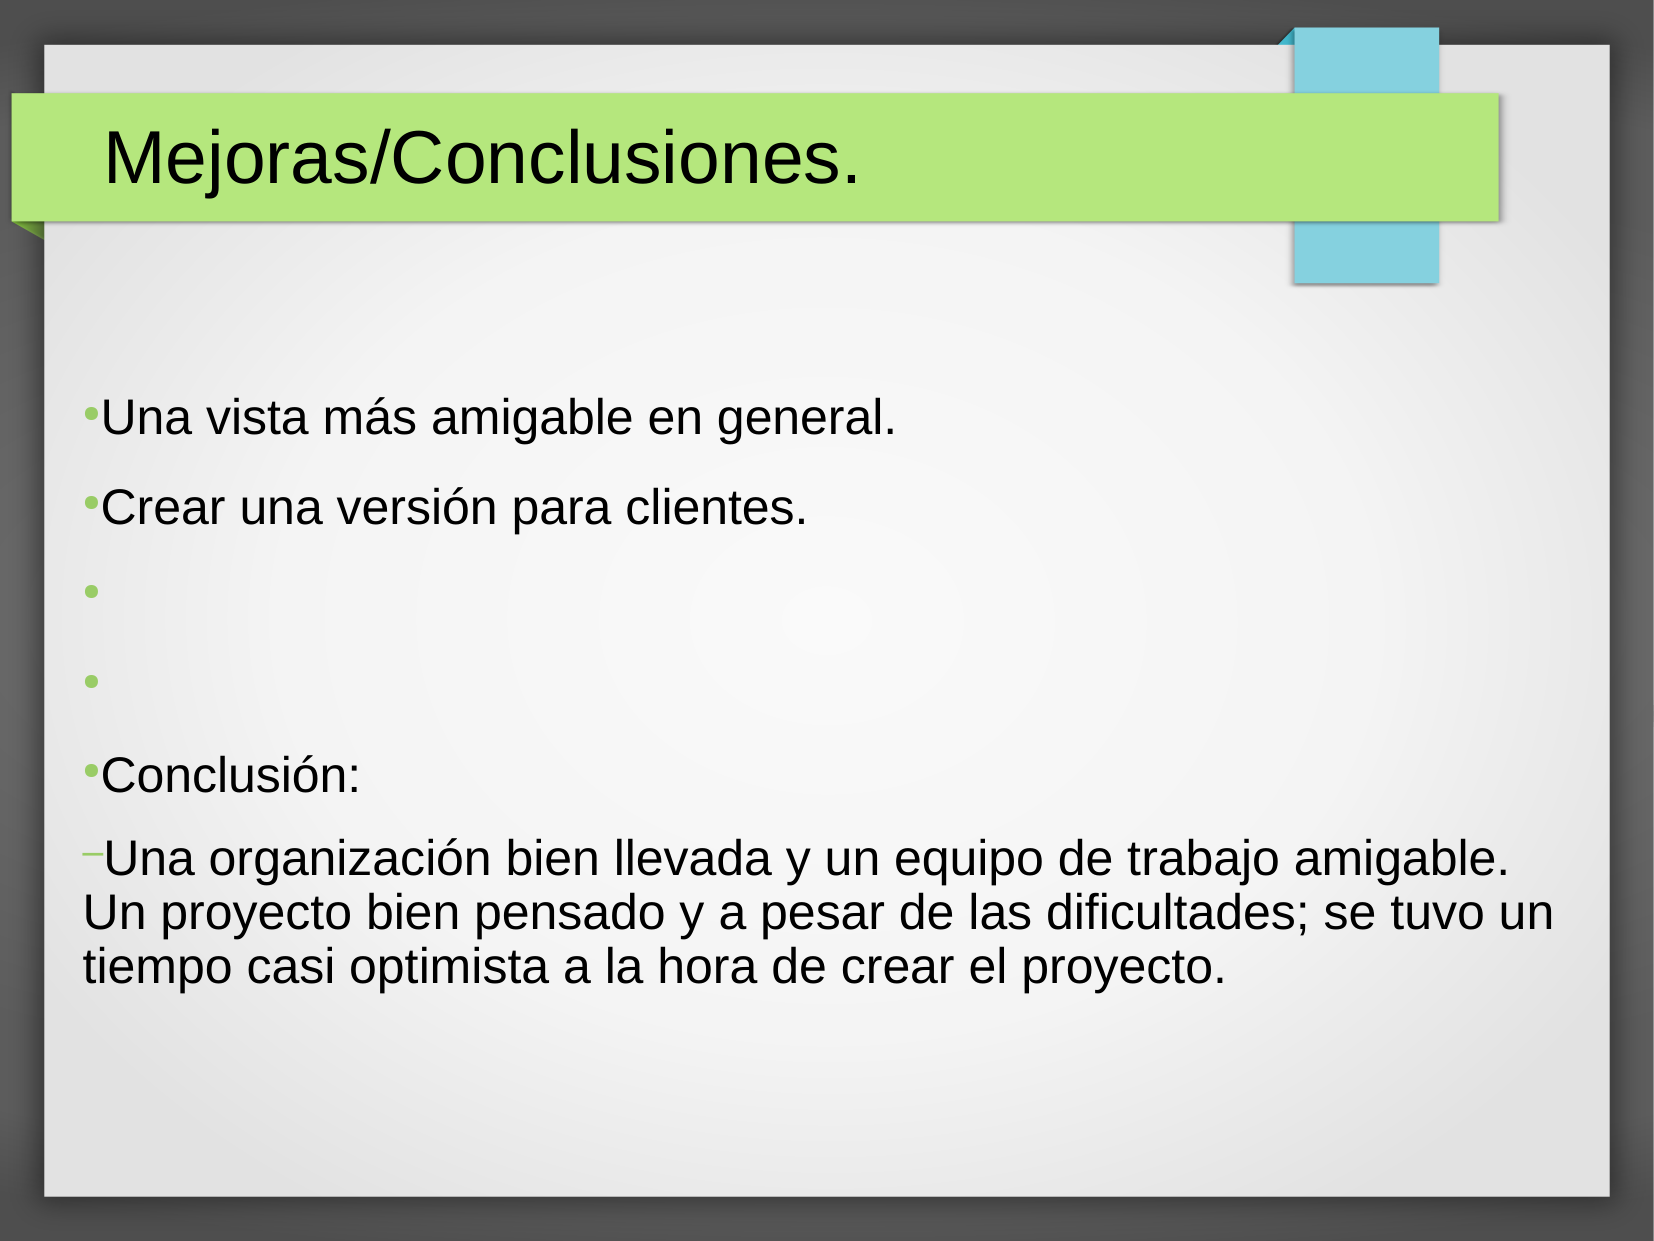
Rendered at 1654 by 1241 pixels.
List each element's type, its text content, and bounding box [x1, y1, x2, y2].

title Mejoras/Conclusiones. [82, 94, 1264, 213]
list Una vista más amigable en general. Crear una versión para clientes. Conclusión: Una organización bien llevada y un equipo de trabajo amigable. Un proyecto bien pensado y a pesar de las dificultades; se tuvo un tiempo casi optimista a la hora de crear el proyecto. [82, 295, 1571, 1015]
